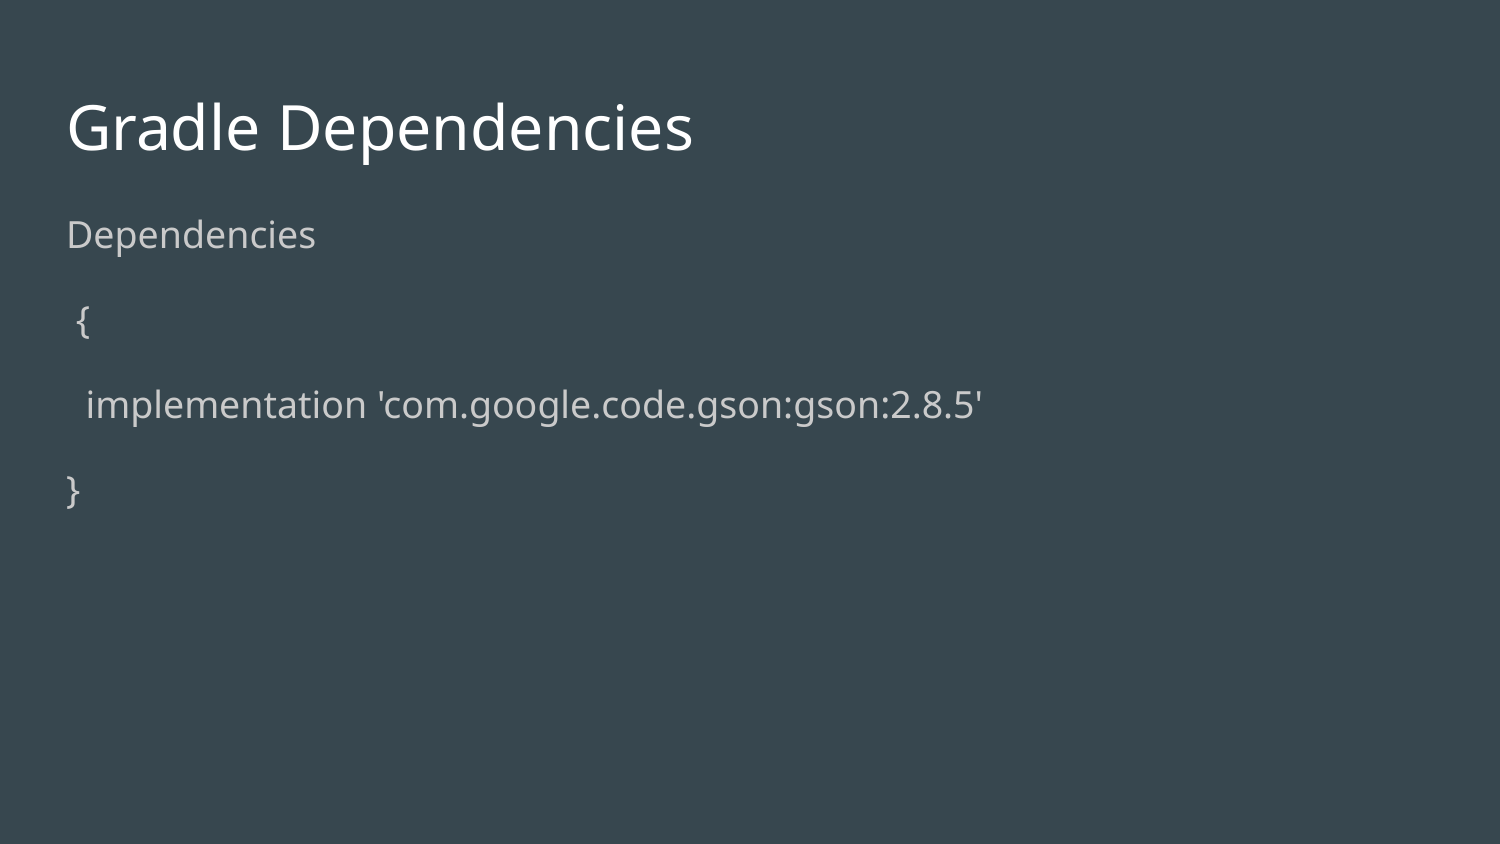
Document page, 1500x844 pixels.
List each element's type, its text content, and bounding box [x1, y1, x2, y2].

list Dependencies { implementation 'com.google.code.gson:gson:2.8.5' } [51, 189, 1449, 750]
title Gradle Dependencies [51, 72, 1449, 167]
